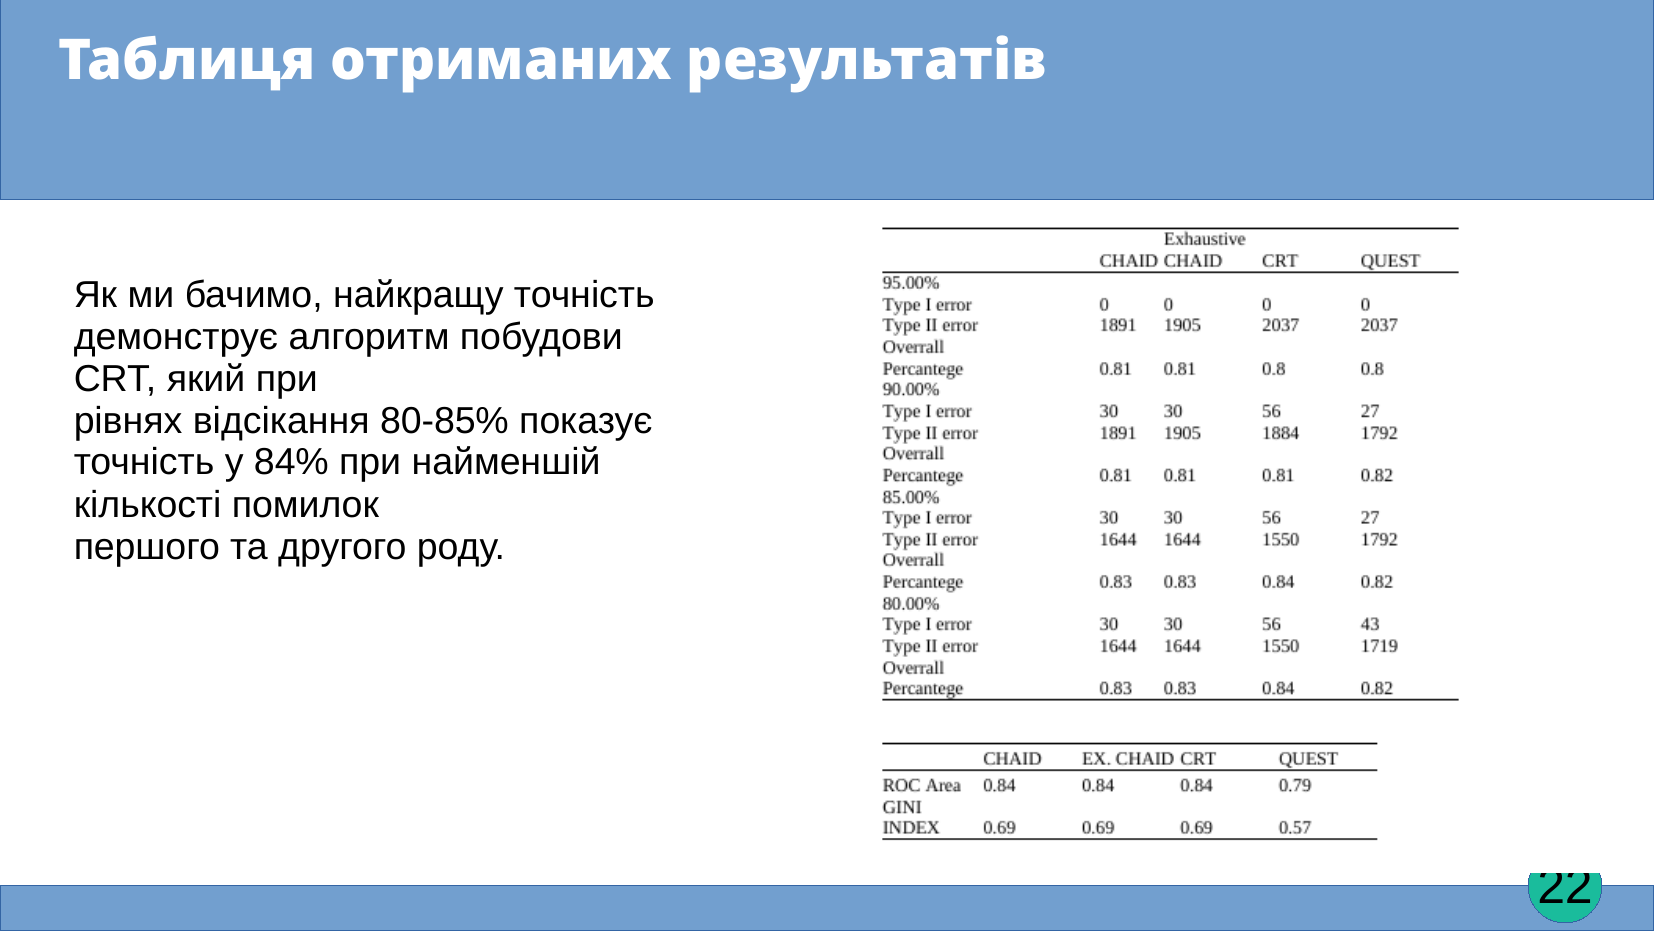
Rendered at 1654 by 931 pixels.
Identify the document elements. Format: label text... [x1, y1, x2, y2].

text_box Як ми бачимо, найкращу точність демонструє алгоритм побудови CRT, який при рівнях відсікання 80-85% показує точність у 84% при найменшій кількості помилок першого та другого роду. [59, 265, 709, 768]
title Таблиця отриманих результатів [59, 37, 1595, 155]
picture [845, 206, 1625, 873]
